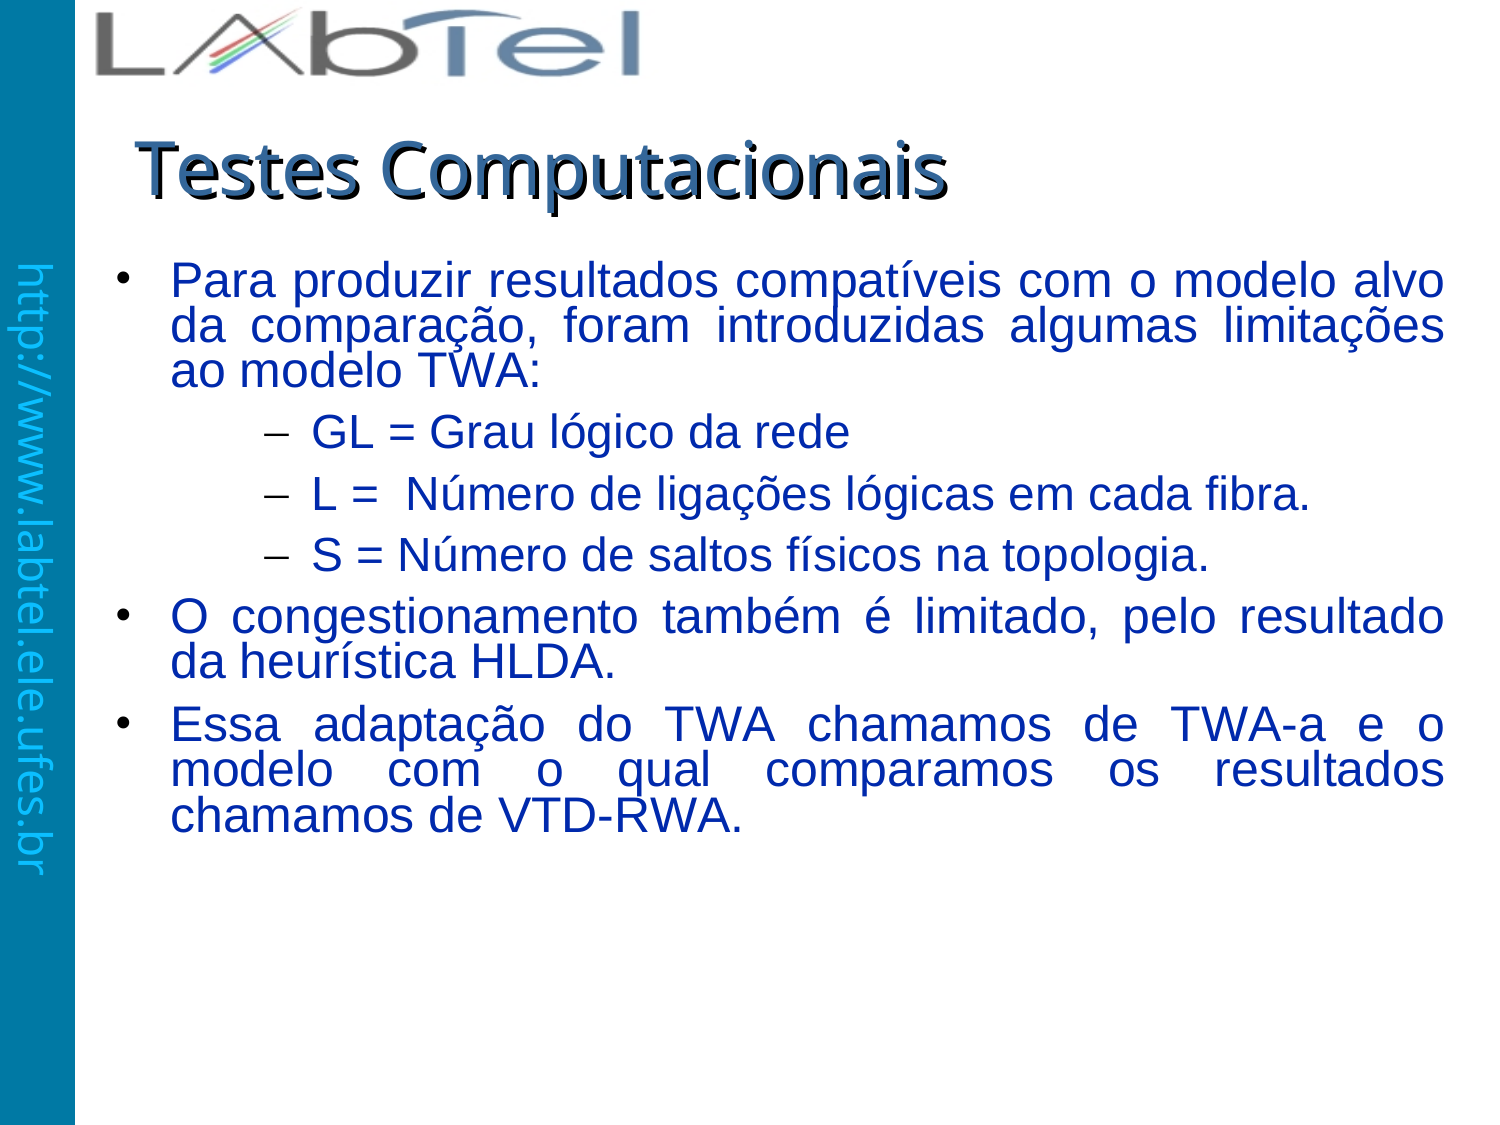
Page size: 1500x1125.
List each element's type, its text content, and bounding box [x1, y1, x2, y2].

title Testes Computacionais [99, 65, 1461, 237]
picture [76, 0, 675, 88]
list Para produzir resultados compatíveis com o modelo alvo da comparação, foram introduzidas algumas limitações ao modelo TWA: GL = Grau lógico da rede L = Número de ligações lógicas em cada ﬁbra. S = Número de saltos físicos na topologia. O congestionamento também é limitado, pelo resultado da heurística HLDA. Essa adaptação do TWA chamamos de TWA-a e o modelo com o qual comparamos os resultados chamamos de VTD-RWA. [99, 237, 1461, 980]
